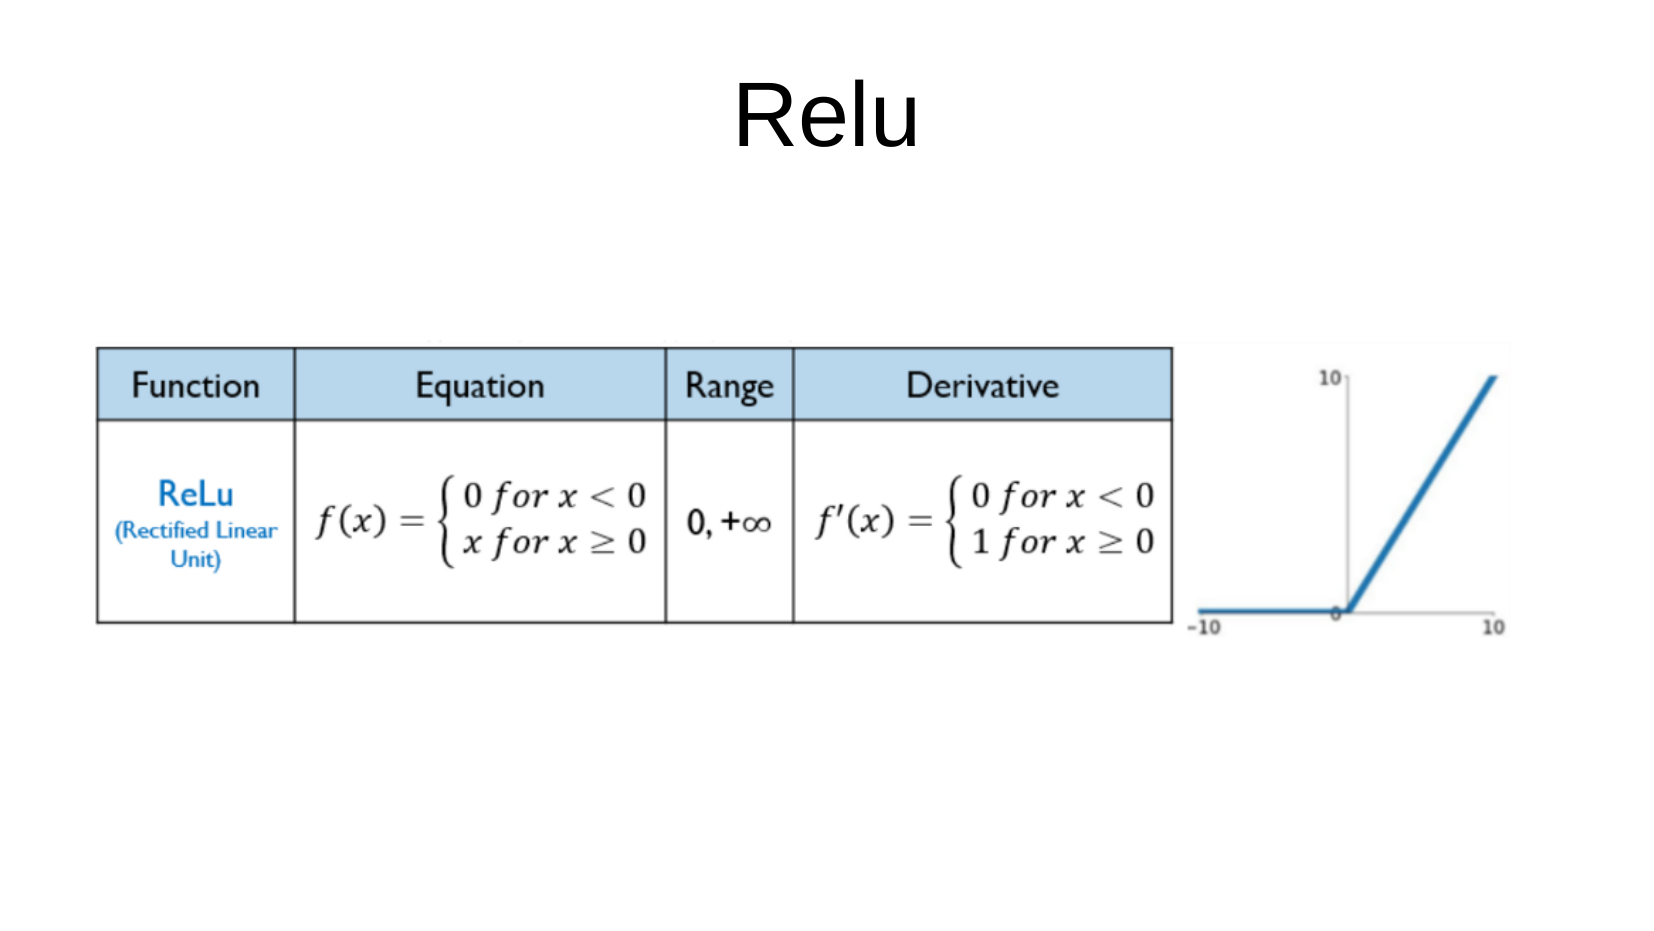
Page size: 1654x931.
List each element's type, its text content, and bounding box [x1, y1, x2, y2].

picture [94, 340, 1583, 638]
title Relu [82, 37, 1571, 193]
